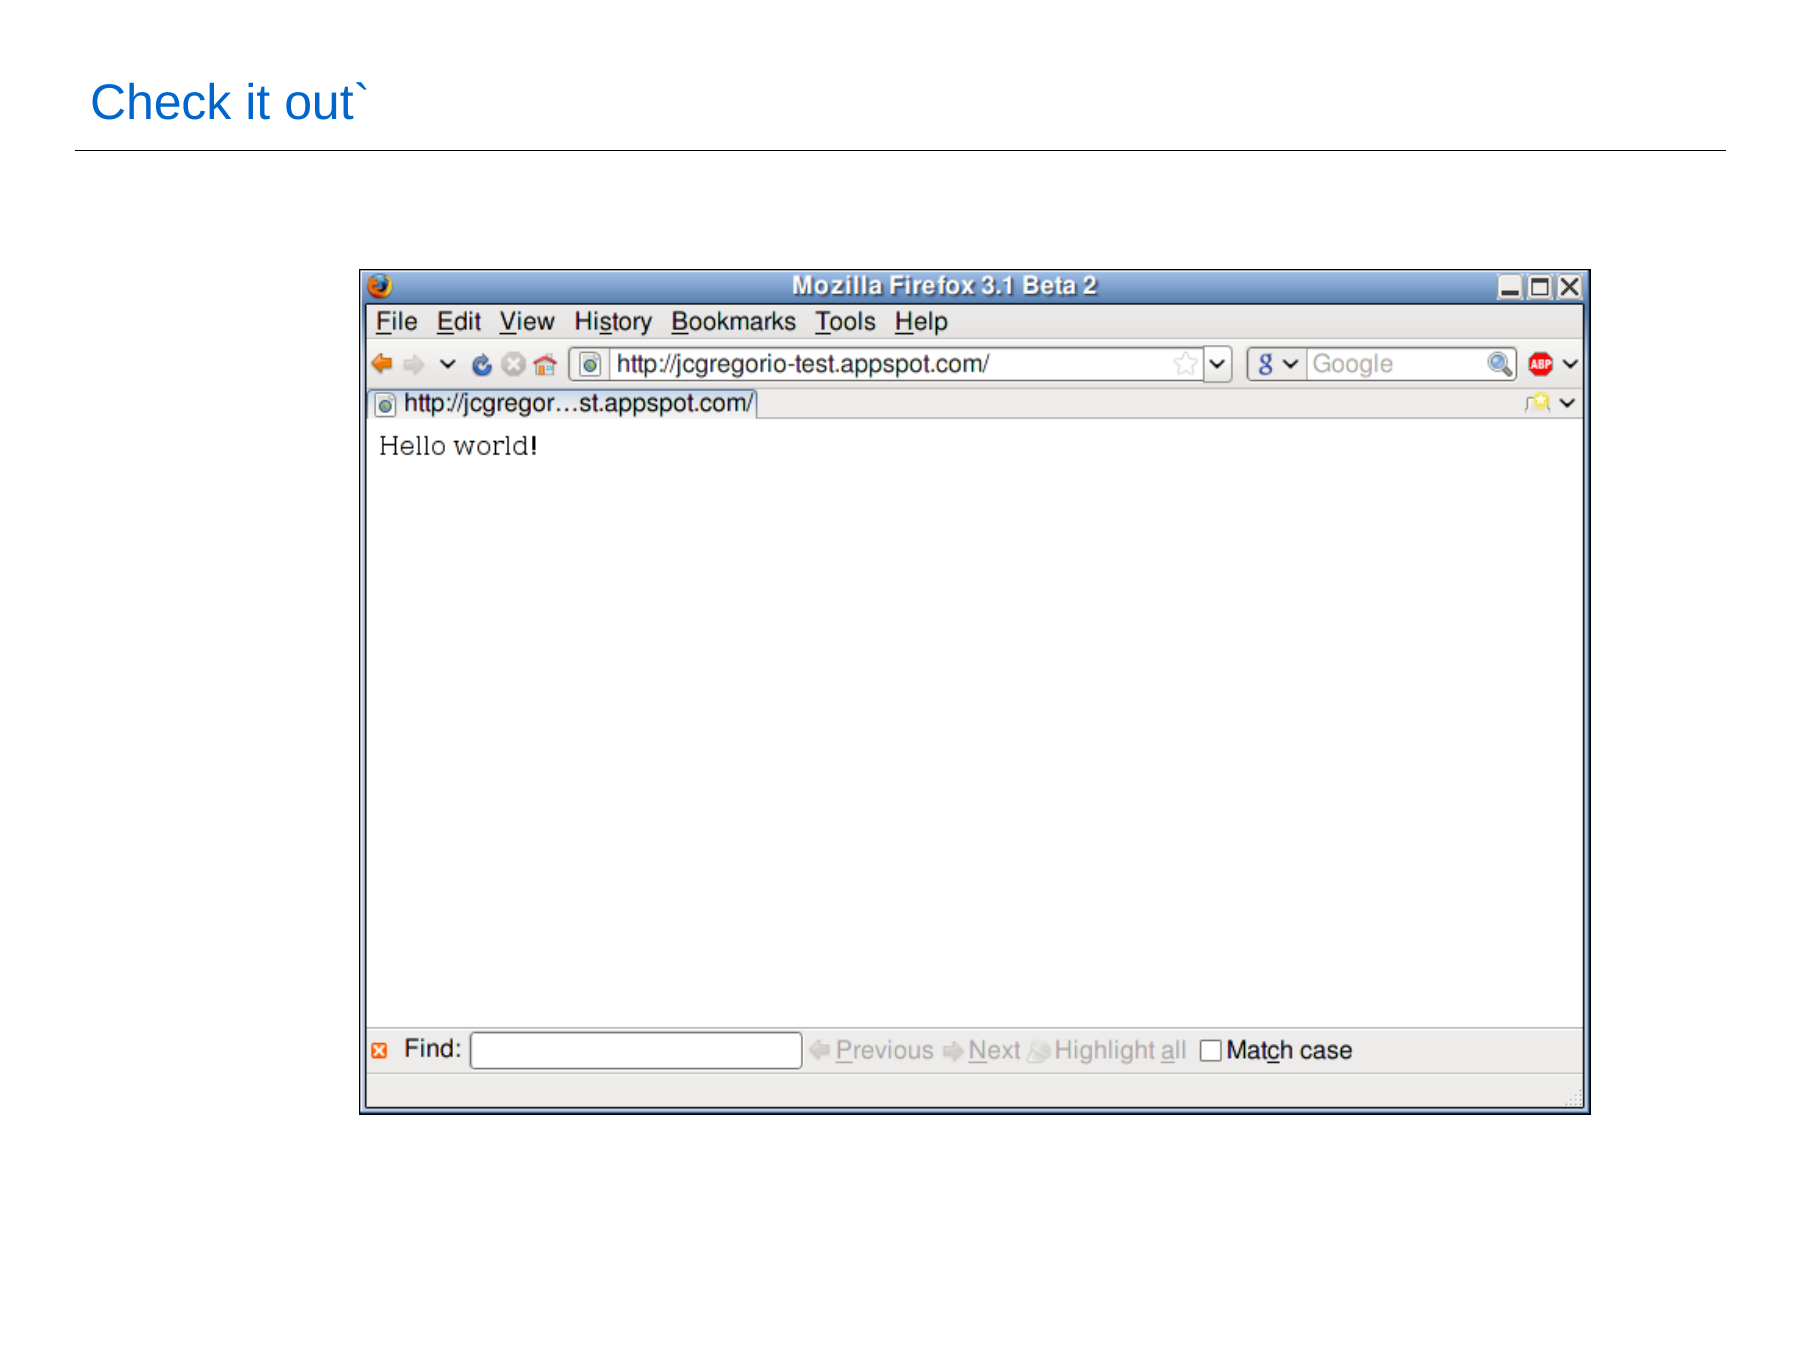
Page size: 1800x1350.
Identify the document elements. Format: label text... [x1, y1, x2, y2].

picture [359, 269, 1591, 1115]
title Check it out` [90, 61, 1710, 149]
